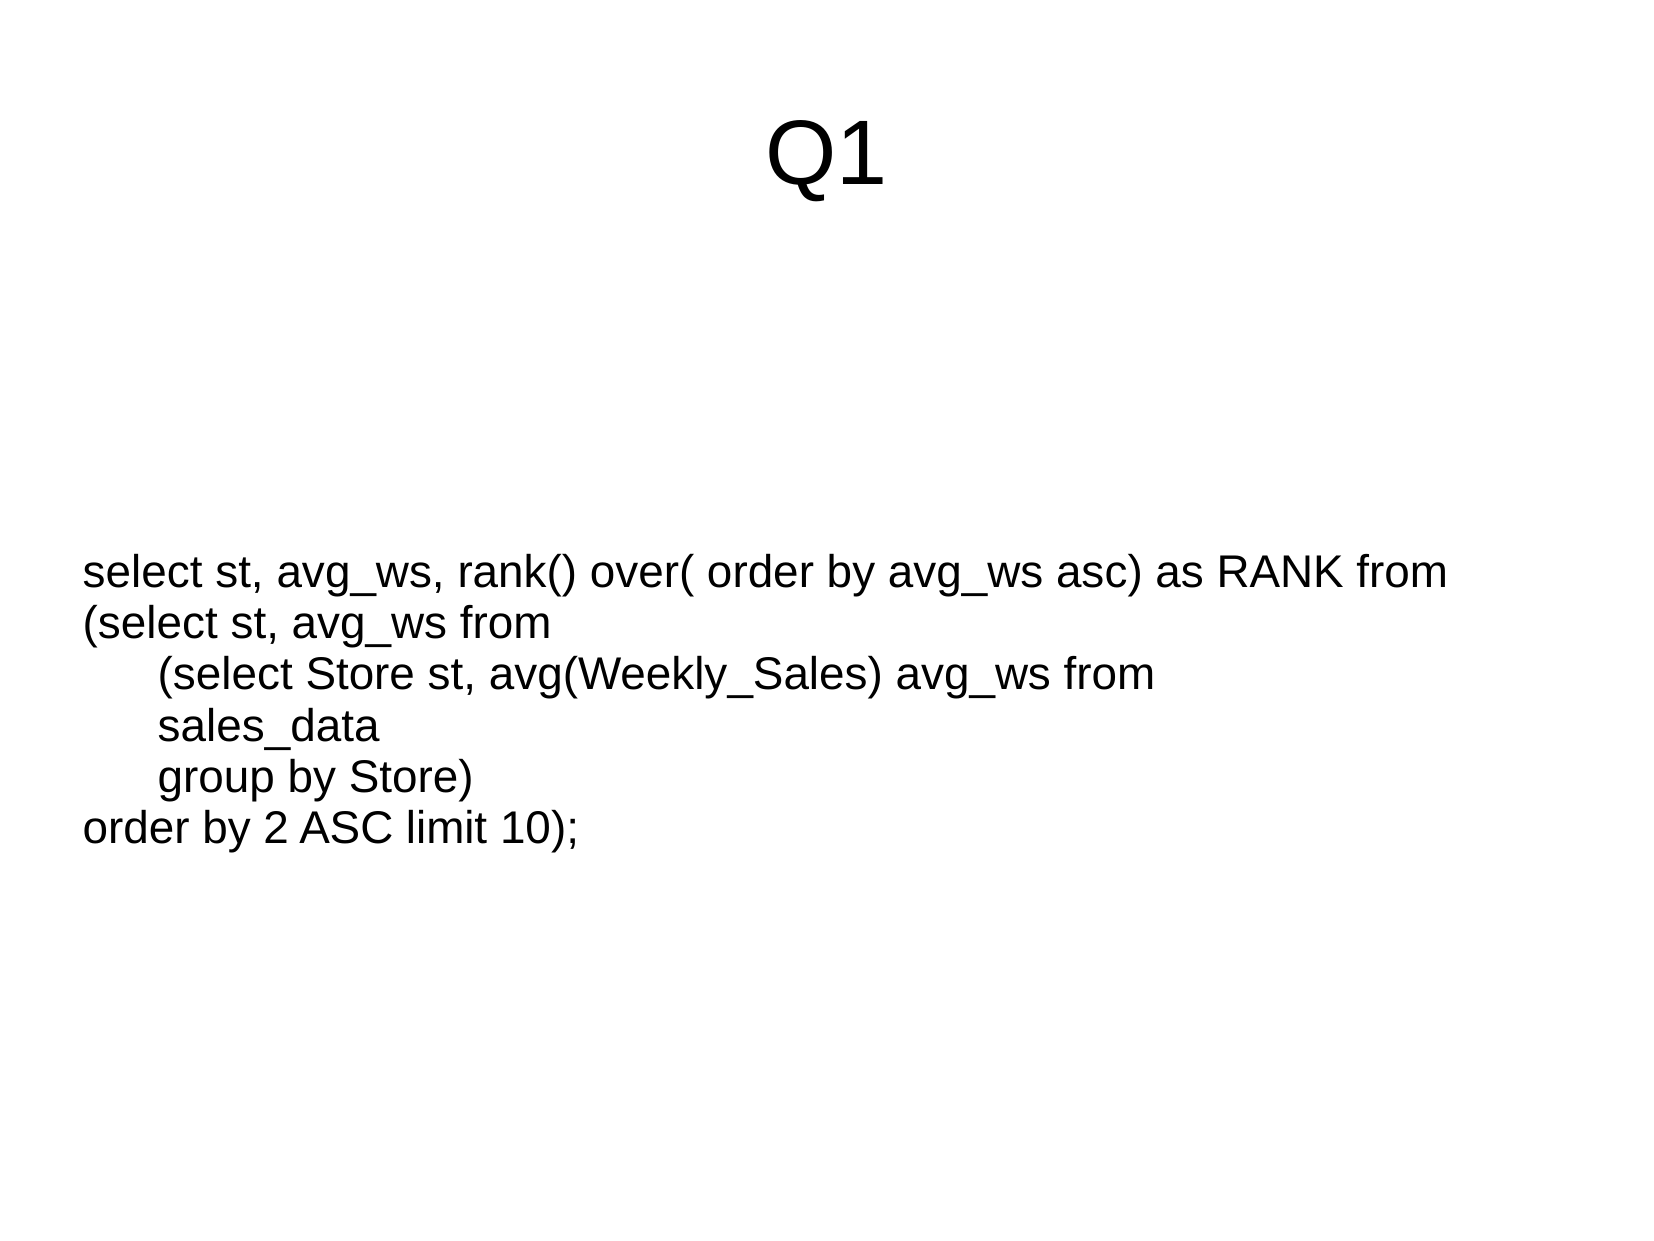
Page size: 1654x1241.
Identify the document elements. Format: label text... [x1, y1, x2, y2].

subtitle select st, avg_ws, rank() over( order by avg_ws asc) as RANK from (select st, avg_ws from (select Store st, avg(Weekly_Sales) avg_ws from sales_data group by Store) order by 2 ASC limit 10); [82, 290, 1571, 1109]
title Q1 [82, 49, 1571, 257]
